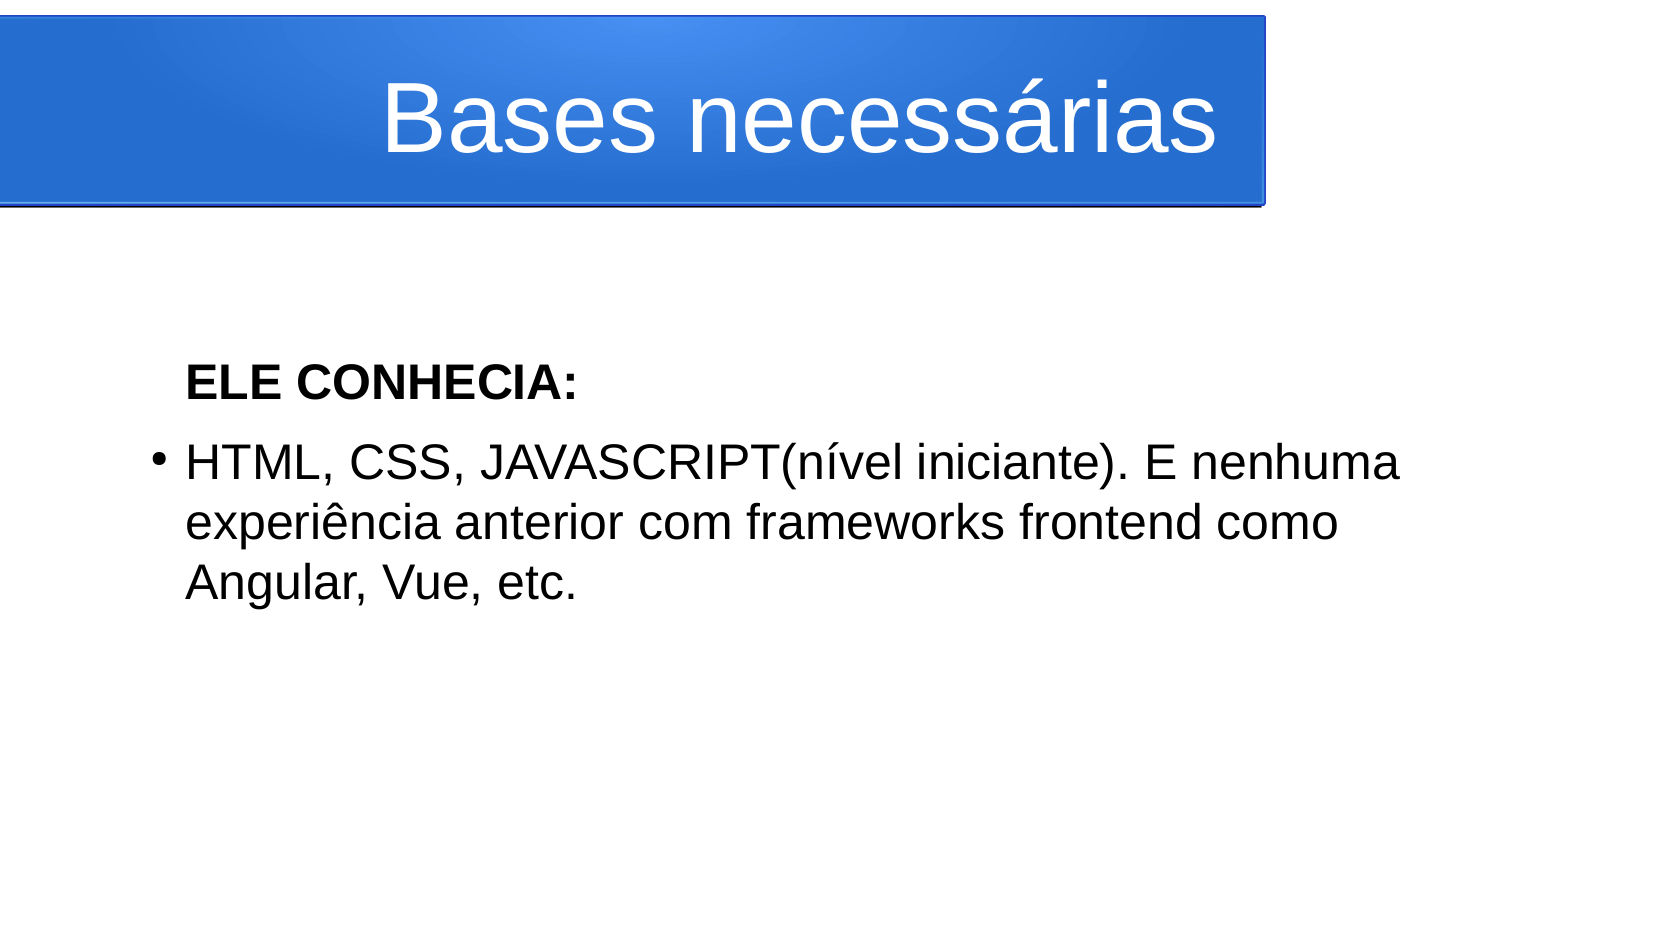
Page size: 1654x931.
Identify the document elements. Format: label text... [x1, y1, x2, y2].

picture [0, 13, 1269, 211]
text_box ELE CONHECIA: HTML, CSS, JAVASCRIPT(nível iniciante). E nenhuma experiência anterior com frameworks frontend como Angular, Vue, etc. [135, 342, 1500, 638]
text_box Bases necessárias [366, 44, 1258, 180]
